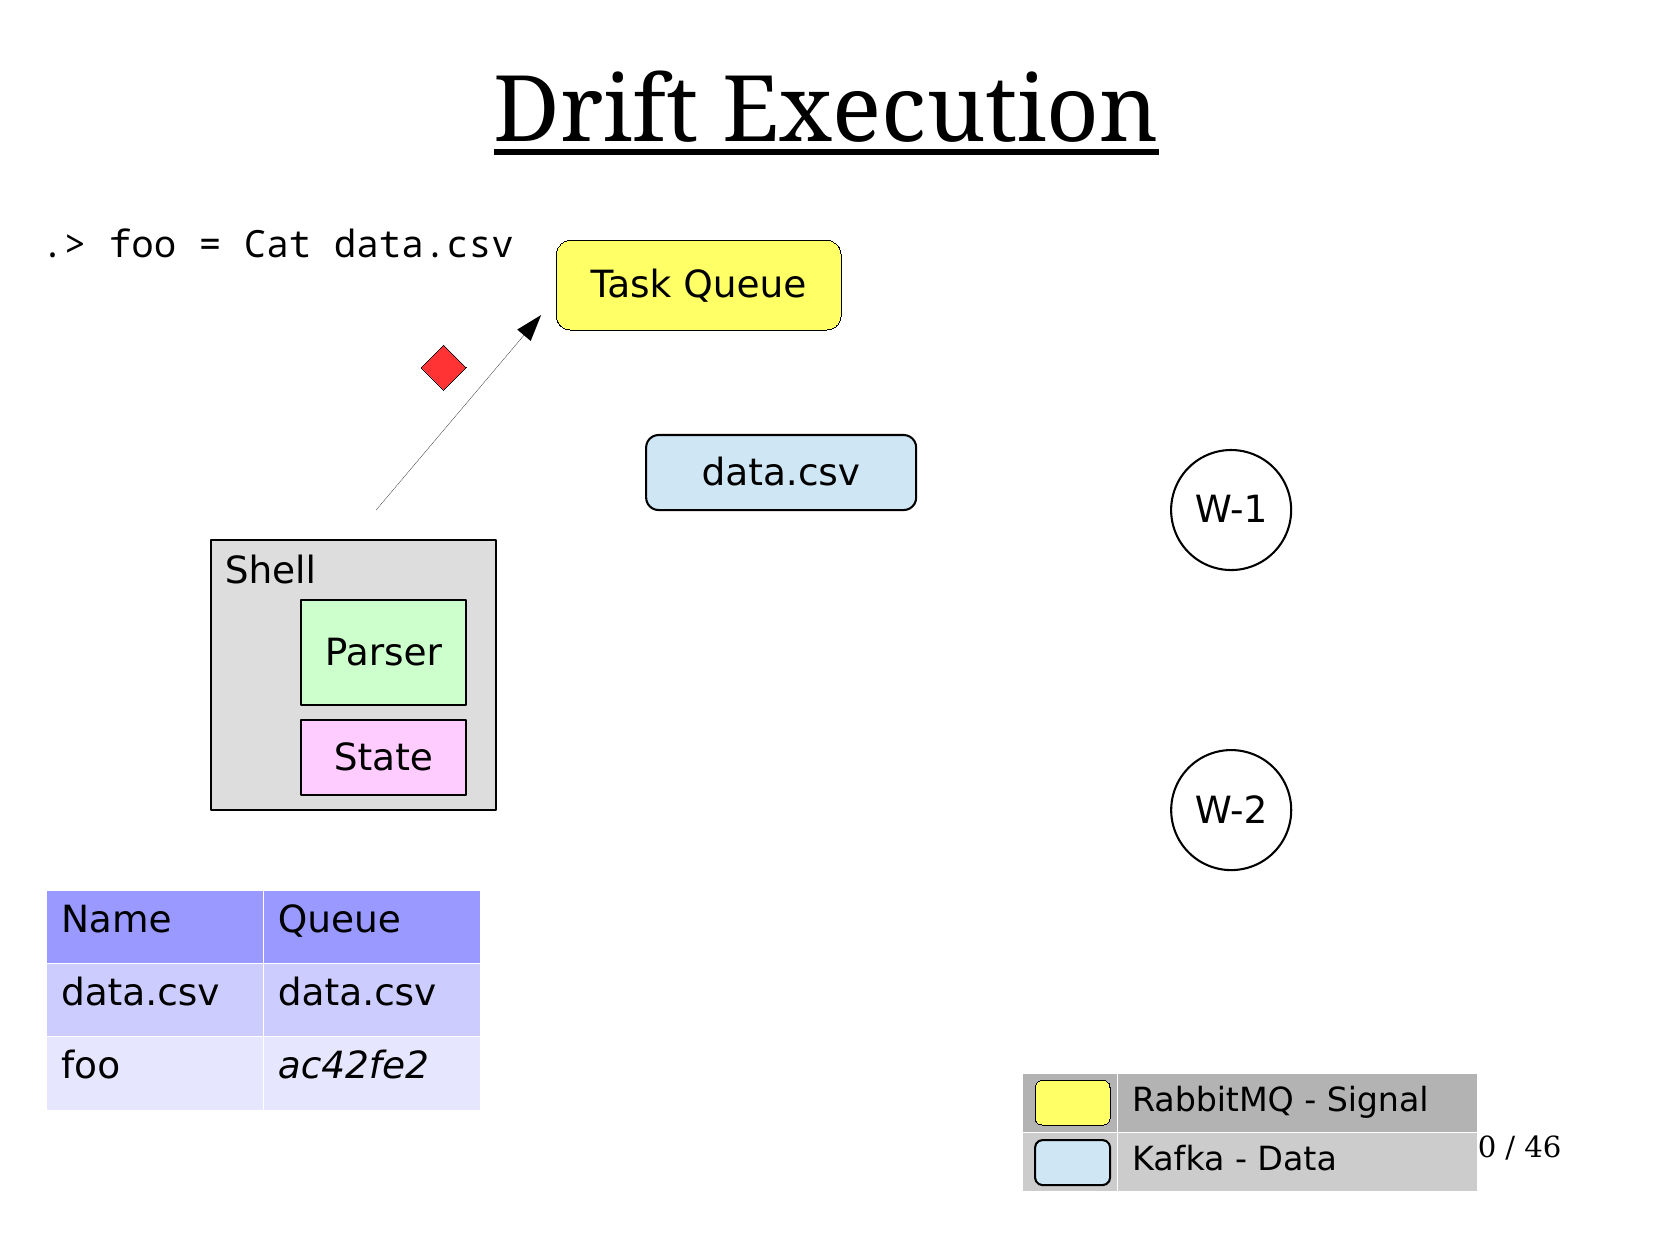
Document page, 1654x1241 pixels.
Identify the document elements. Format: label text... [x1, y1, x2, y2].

table_cell foo [47, 1037, 263, 1110]
text_box [421, 345, 467, 391]
table_cell data.csv [264, 964, 480, 1036]
text_box State [301, 720, 467, 796]
text_box data.csv [646, 435, 917, 511]
table_cell ac42fe2 [264, 1037, 480, 1110]
text_box Shell [210, 541, 332, 601]
text_box Task Queue [556, 240, 842, 331]
table_header Name [47, 891, 263, 963]
table_cell Kafka - Data [1118, 1133, 1477, 1191]
title Drift Execution [82, 2, 1571, 211]
text_box W-1 [1171, 450, 1292, 571]
table_header RabbitMQ - Signal [1118, 1074, 1477, 1132]
text_box [1035, 1080, 1111, 1126]
text_box W-2 [1171, 750, 1292, 871]
table_cell data.csv [47, 964, 263, 1036]
table_header Queue [264, 891, 480, 963]
text_box Parser [301, 600, 467, 706]
table_cell [1023, 1133, 1117, 1191]
text_box [211, 540, 497, 811]
table_header [1023, 1074, 1117, 1132]
text_box [1035, 1140, 1111, 1186]
text_box .> foo = Cat data.csv [26, 210, 451, 263]
